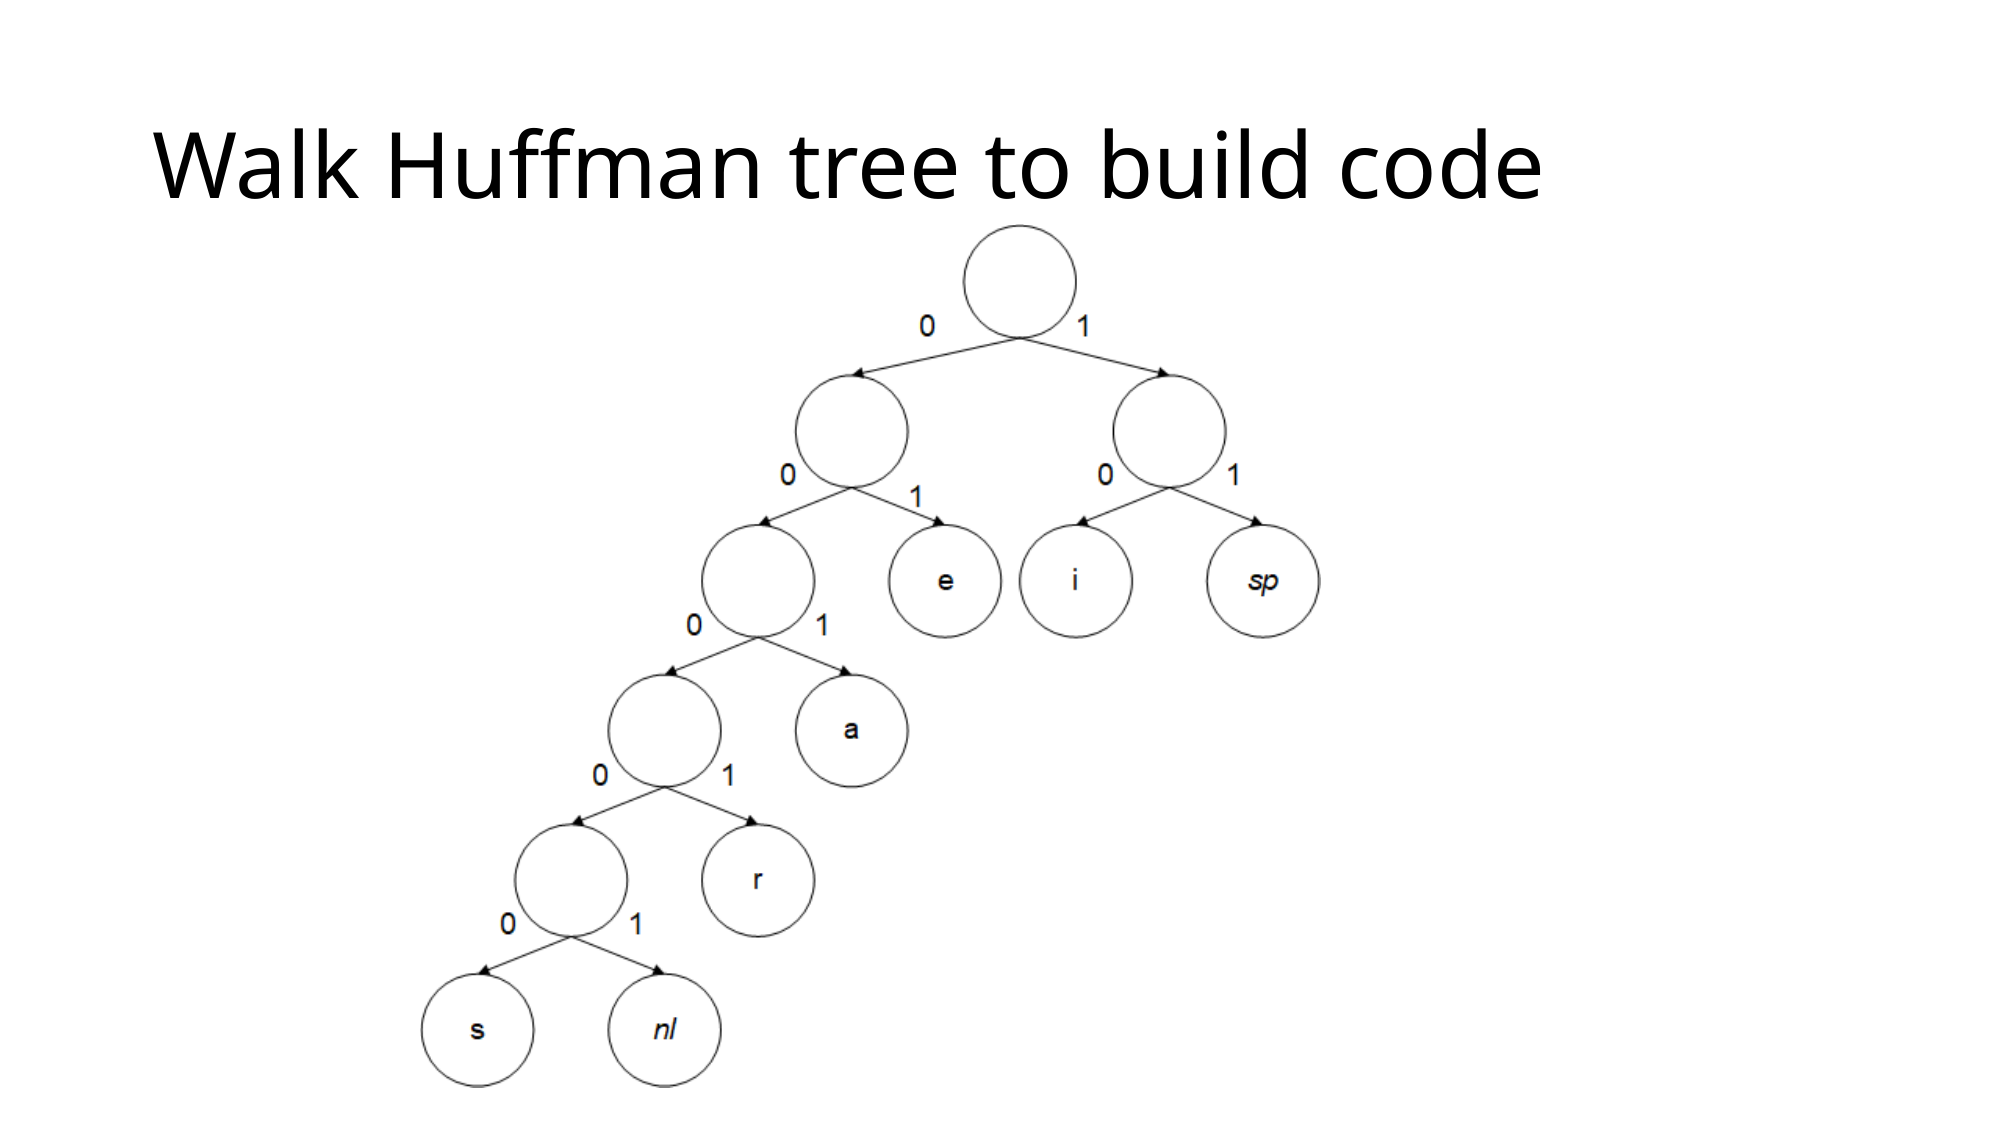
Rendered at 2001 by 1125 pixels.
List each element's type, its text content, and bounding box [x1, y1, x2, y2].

title Walk Huffman tree to build code [137, 59, 1863, 278]
picture [420, 224, 1321, 1088]
